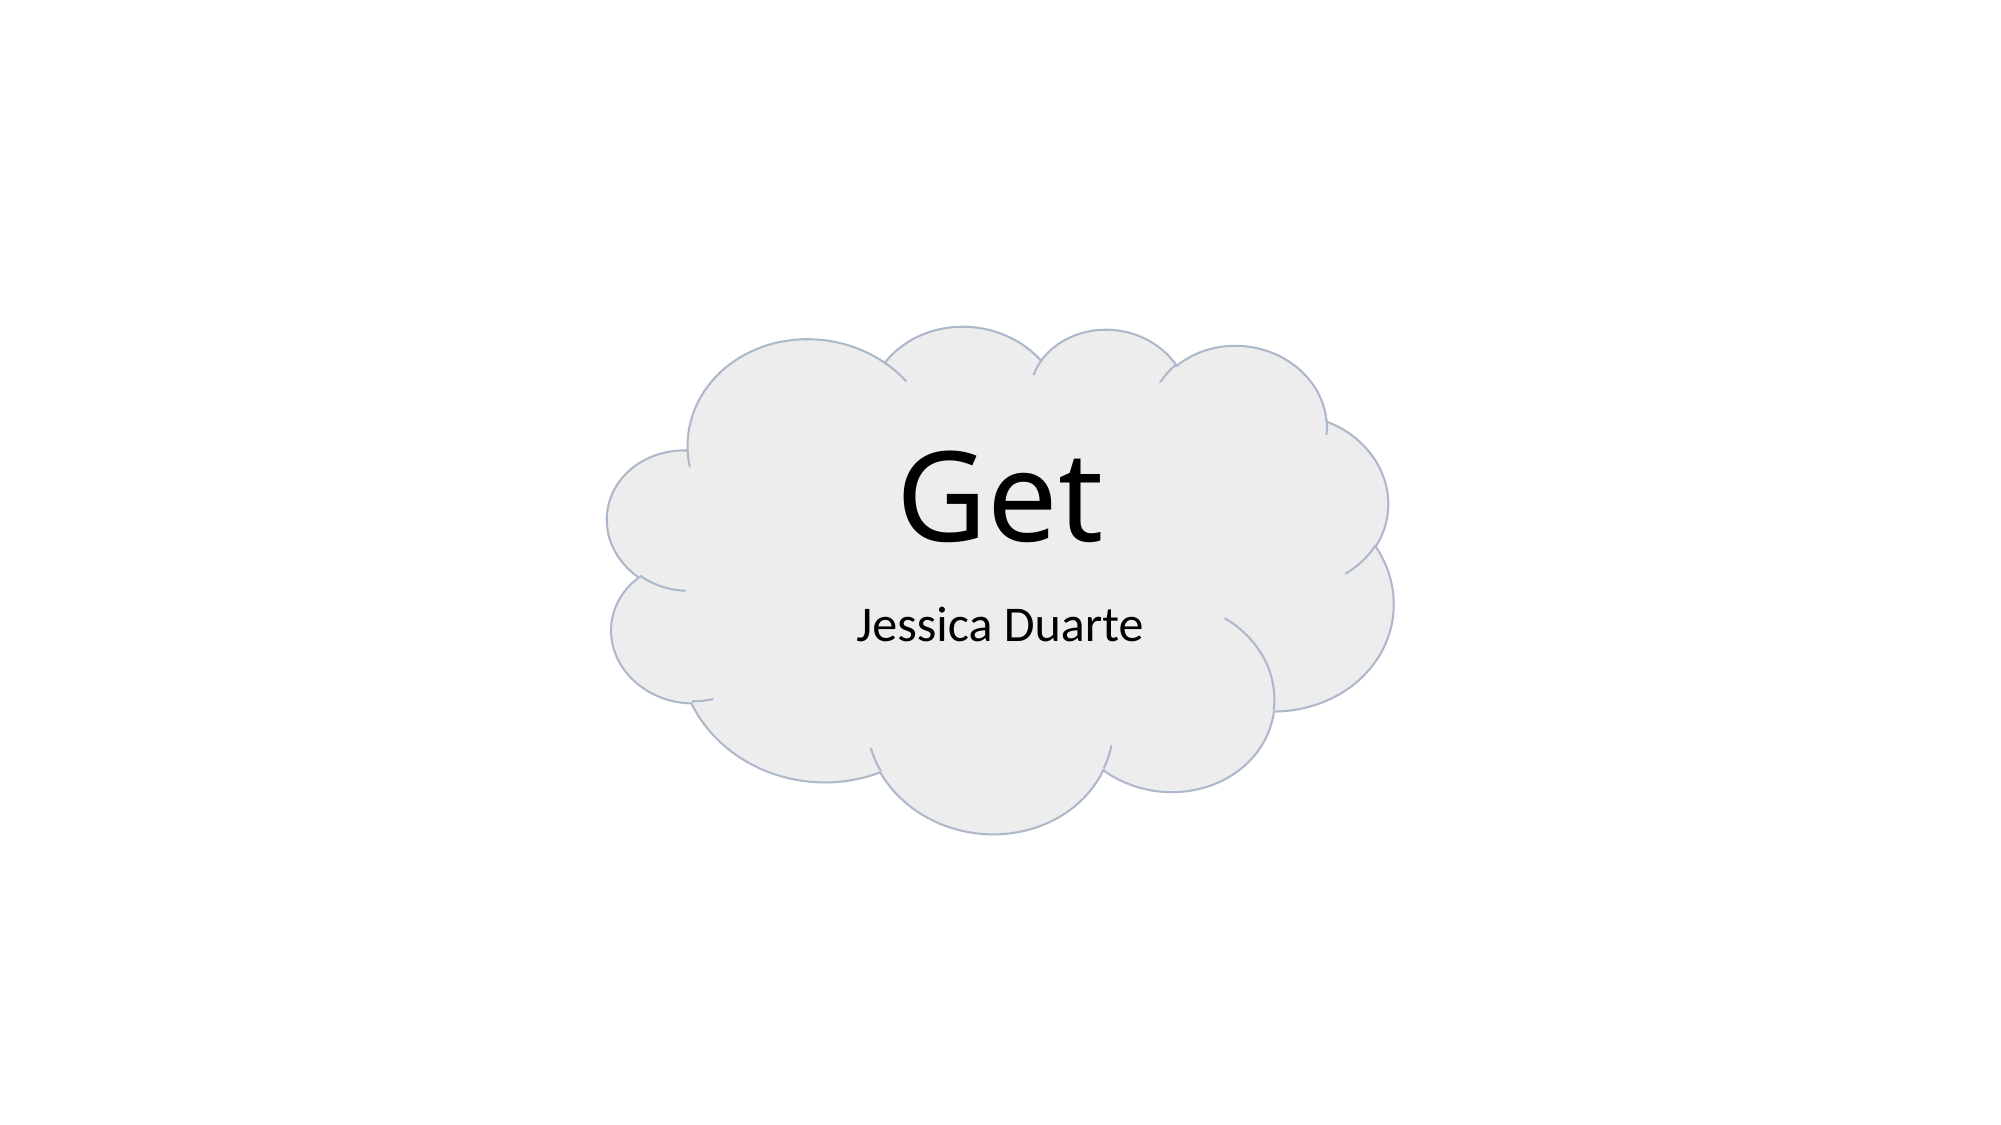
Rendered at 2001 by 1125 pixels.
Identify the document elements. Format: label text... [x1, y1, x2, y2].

title Get [249, 184, 1750, 576]
subtitle Jessica Duarte [249, 590, 1750, 863]
text_box [625, 576, 1393, 590]
